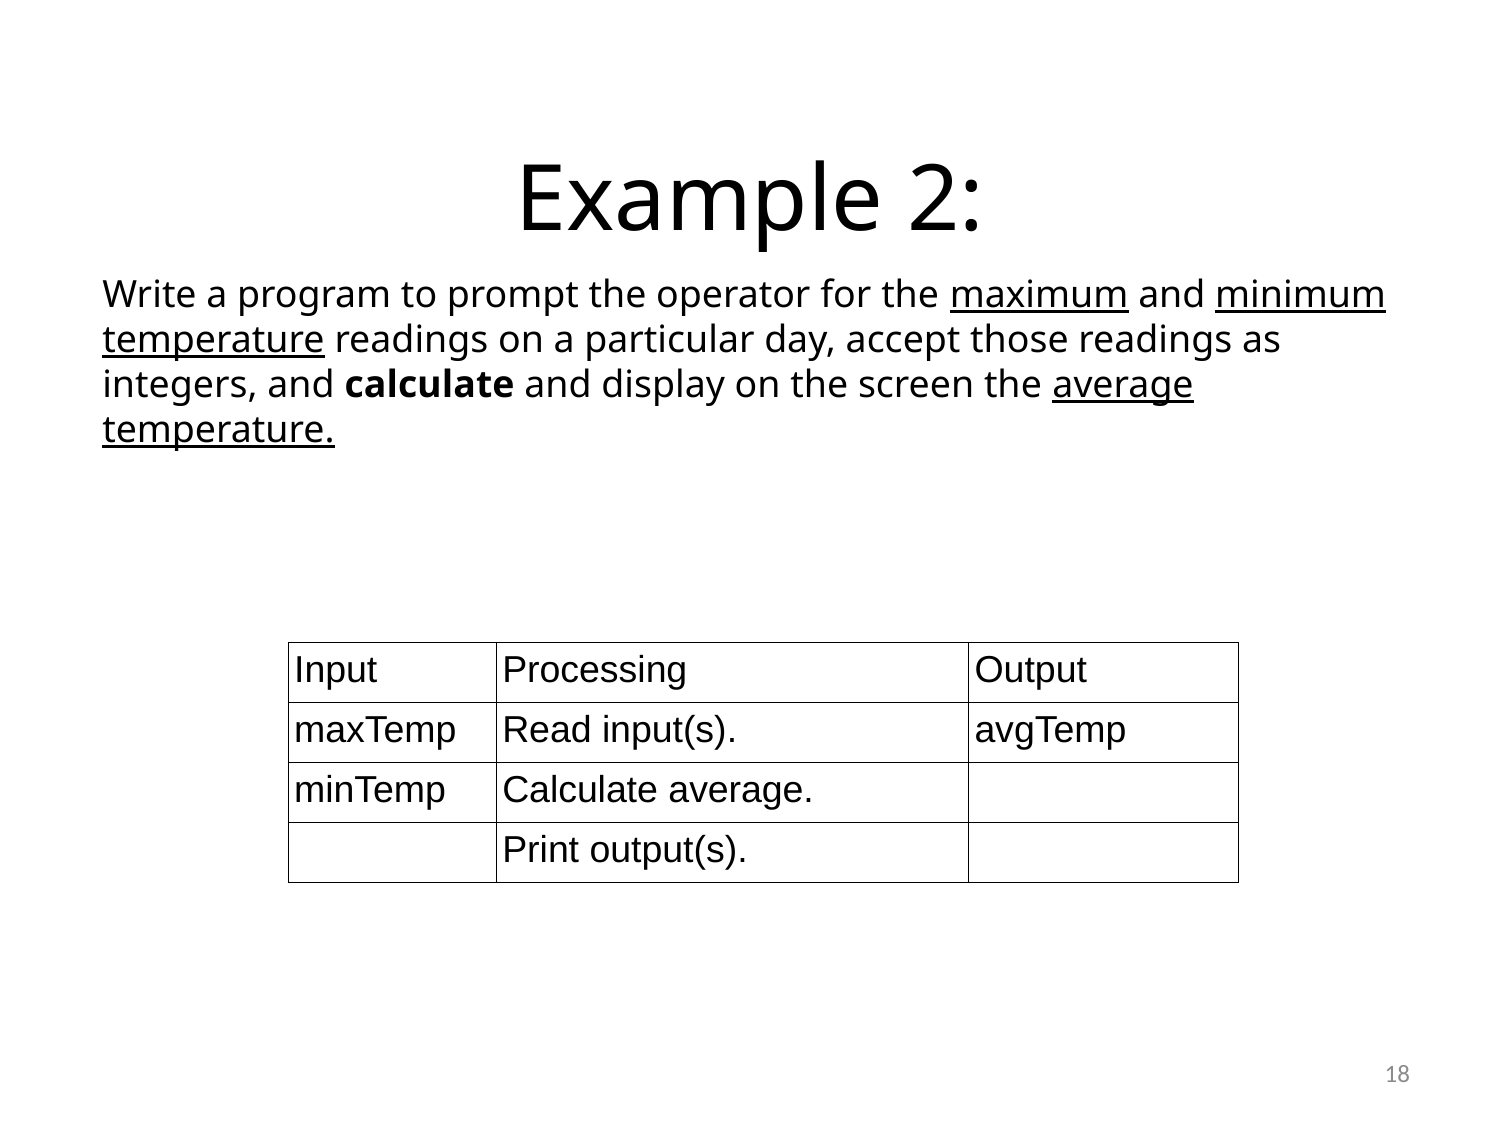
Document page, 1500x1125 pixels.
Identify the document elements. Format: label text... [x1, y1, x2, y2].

table_header Input [289, 643, 496, 702]
text_box Write a program to prompt the operator for the maximum and minimum temperature readings on a particular day, accept those readings as integers, and calculate and display on the screen the average temperature. [87, 262, 1413, 503]
slide_number <number> [1074, 1042, 1425, 1103]
table_cell [969, 763, 1238, 822]
table_cell Read input(s). [497, 703, 968, 762]
table_cell Print output(s). [497, 823, 968, 882]
table_header Output [969, 643, 1238, 702]
table_cell [969, 823, 1238, 882]
table_header Processing [497, 643, 968, 702]
table_cell [289, 823, 496, 882]
table_cell minTemp [289, 763, 496, 822]
table_cell maxTemp [289, 703, 496, 762]
table_cell Calculate average. [497, 763, 968, 822]
table_cell avgTemp [969, 703, 1238, 762]
title Example 2: [112, 99, 1388, 262]
